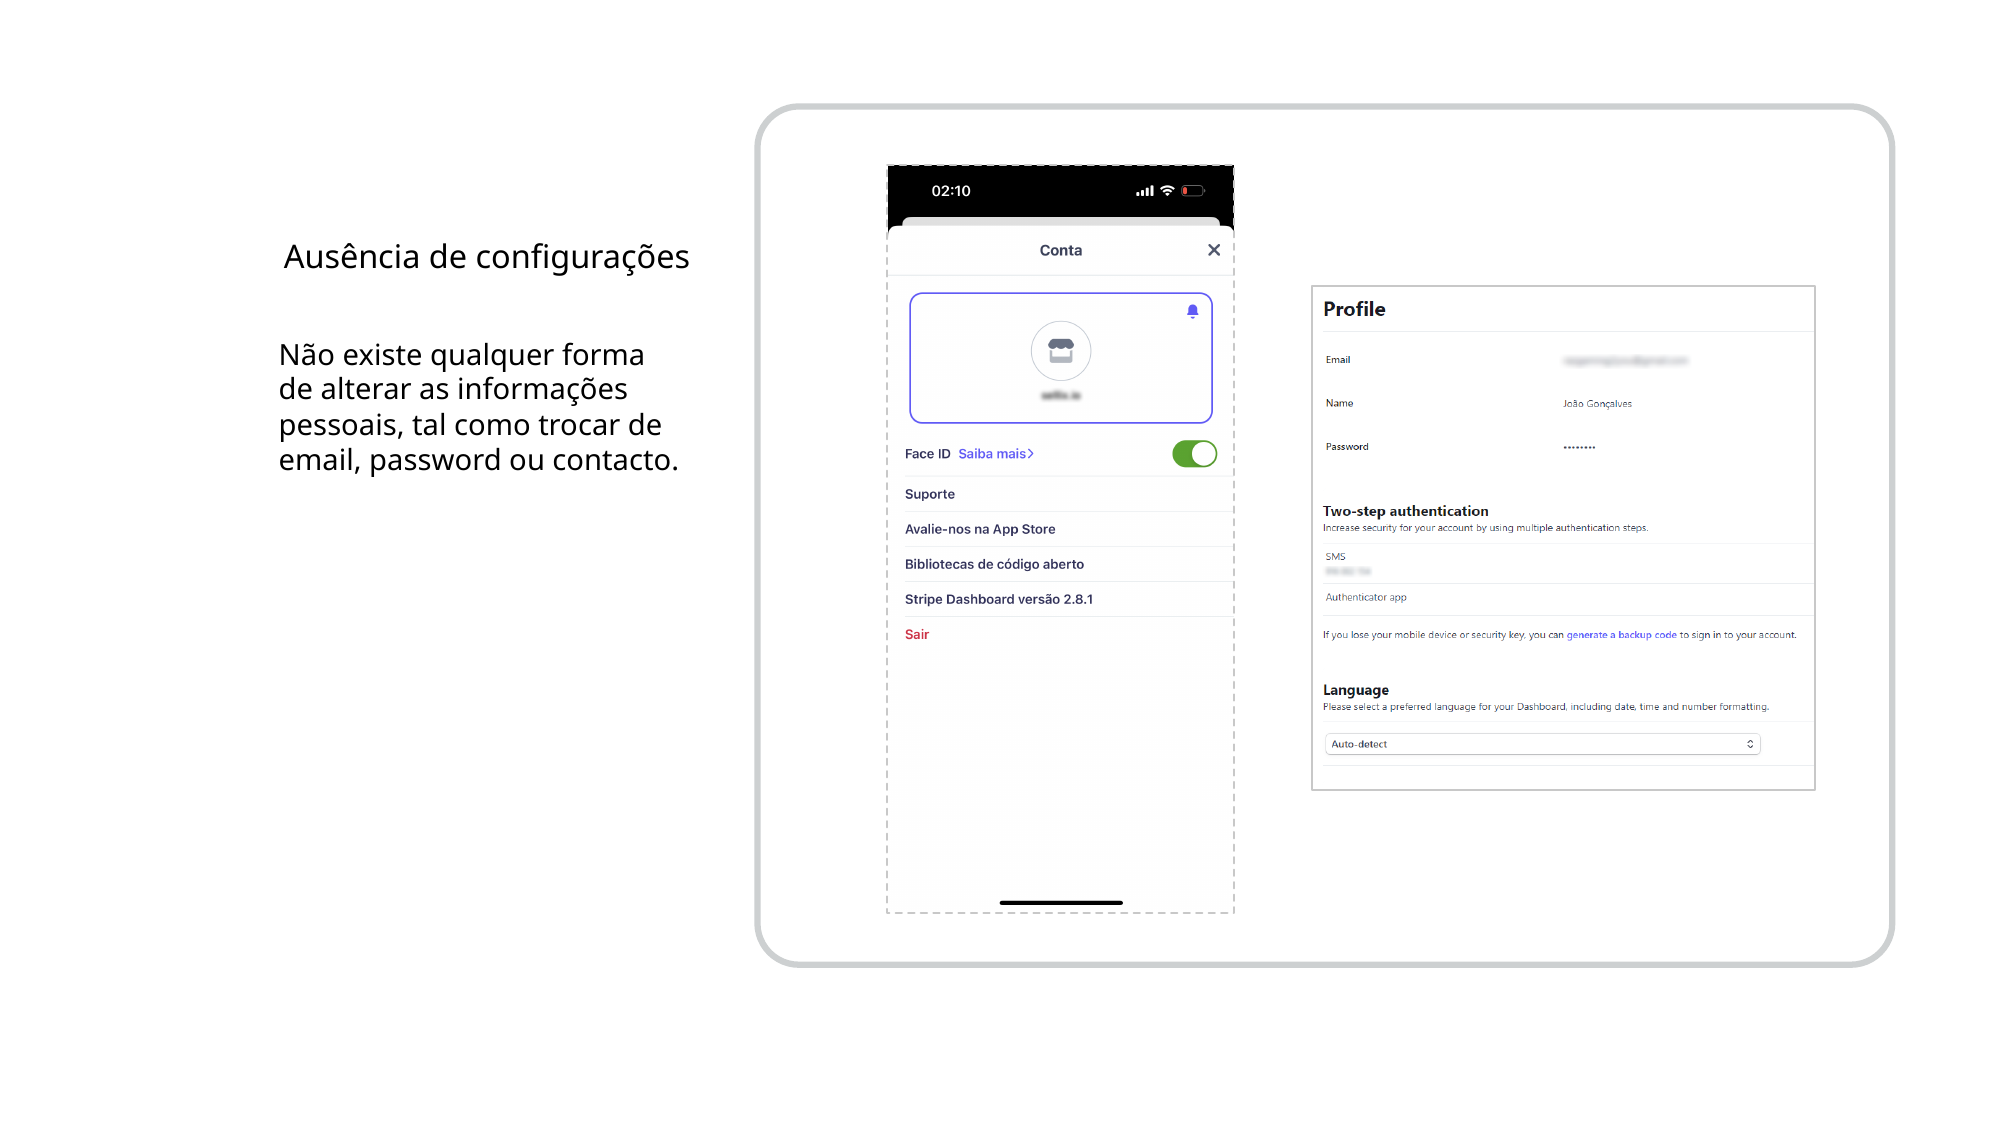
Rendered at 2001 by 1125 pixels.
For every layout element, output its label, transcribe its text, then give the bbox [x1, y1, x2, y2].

picture [1312, 286, 1815, 790]
text_box [757, 106, 1893, 965]
text_box Ausência de configurações [269, 223, 713, 287]
text_box Não existe qualquer forma de alterar as informações pessoais, tal como trocar de email, password ou contacto. [263, 328, 699, 485]
picture [888, 165, 1234, 912]
